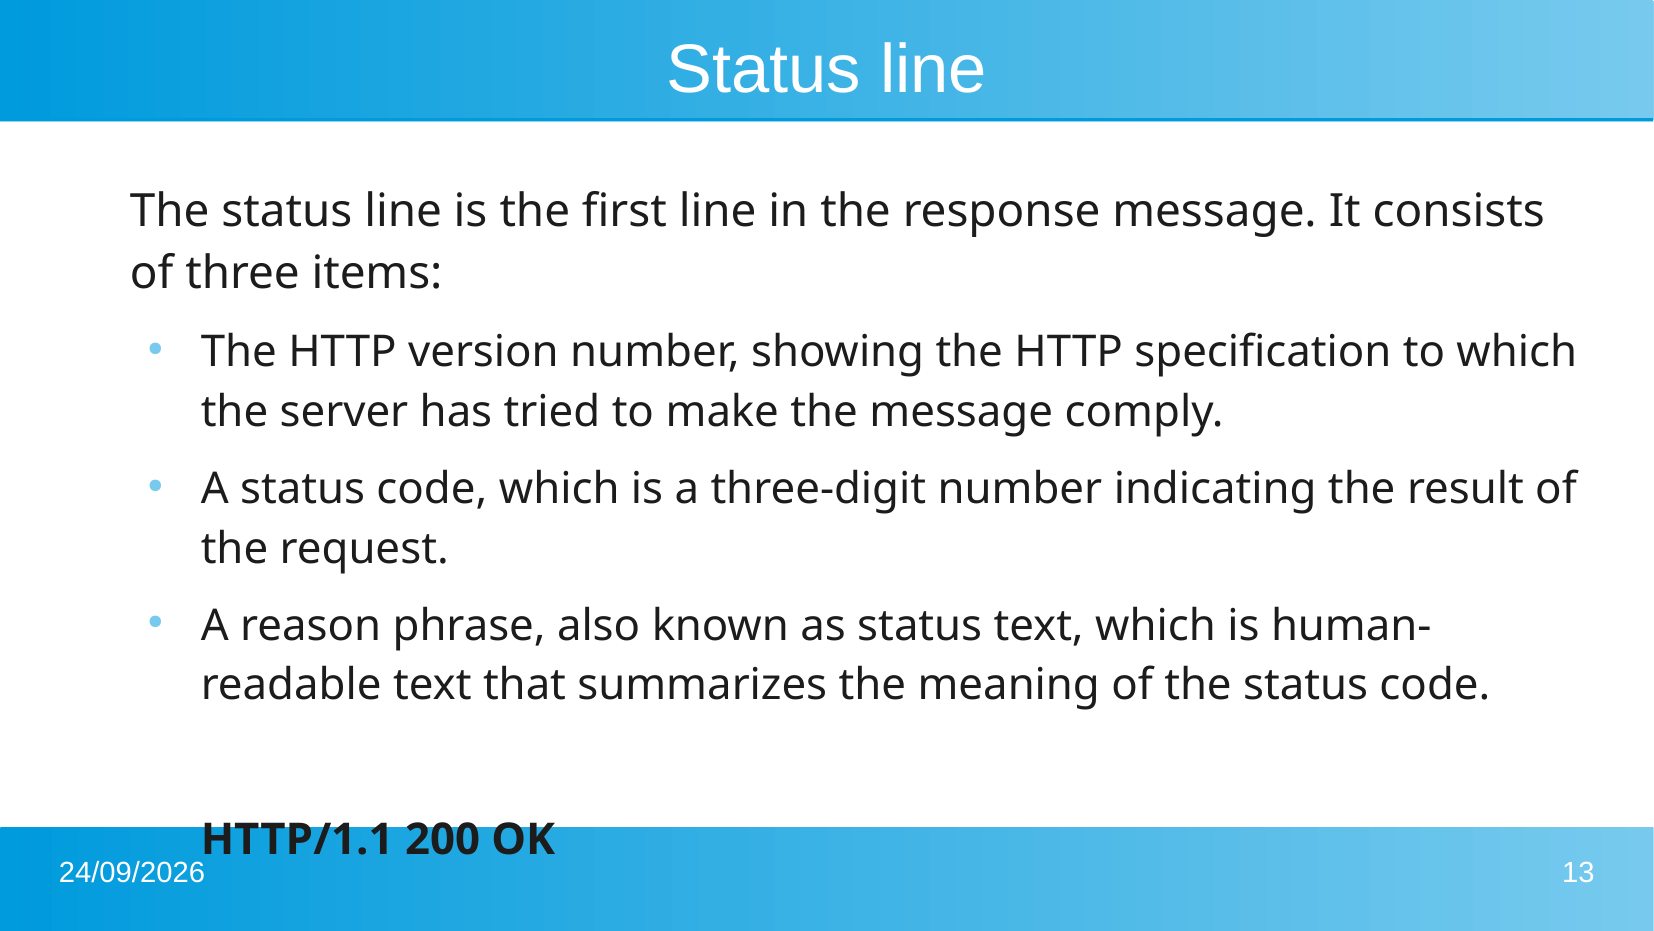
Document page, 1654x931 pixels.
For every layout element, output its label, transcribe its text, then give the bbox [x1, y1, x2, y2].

title Status line [59, 29, 1595, 108]
list The status line is the first line in the response message. It consists of three items: The HTTP version number, showing the HTTP specification to which the server has tried to make the message comply. A status code, which is a three-digit number indicating the result of the request. A reason phrase, also known as status text, which is human-readable text that summarizes the meaning of the status code. HTTP/1.1 200 OK [59, 177, 1595, 768]
